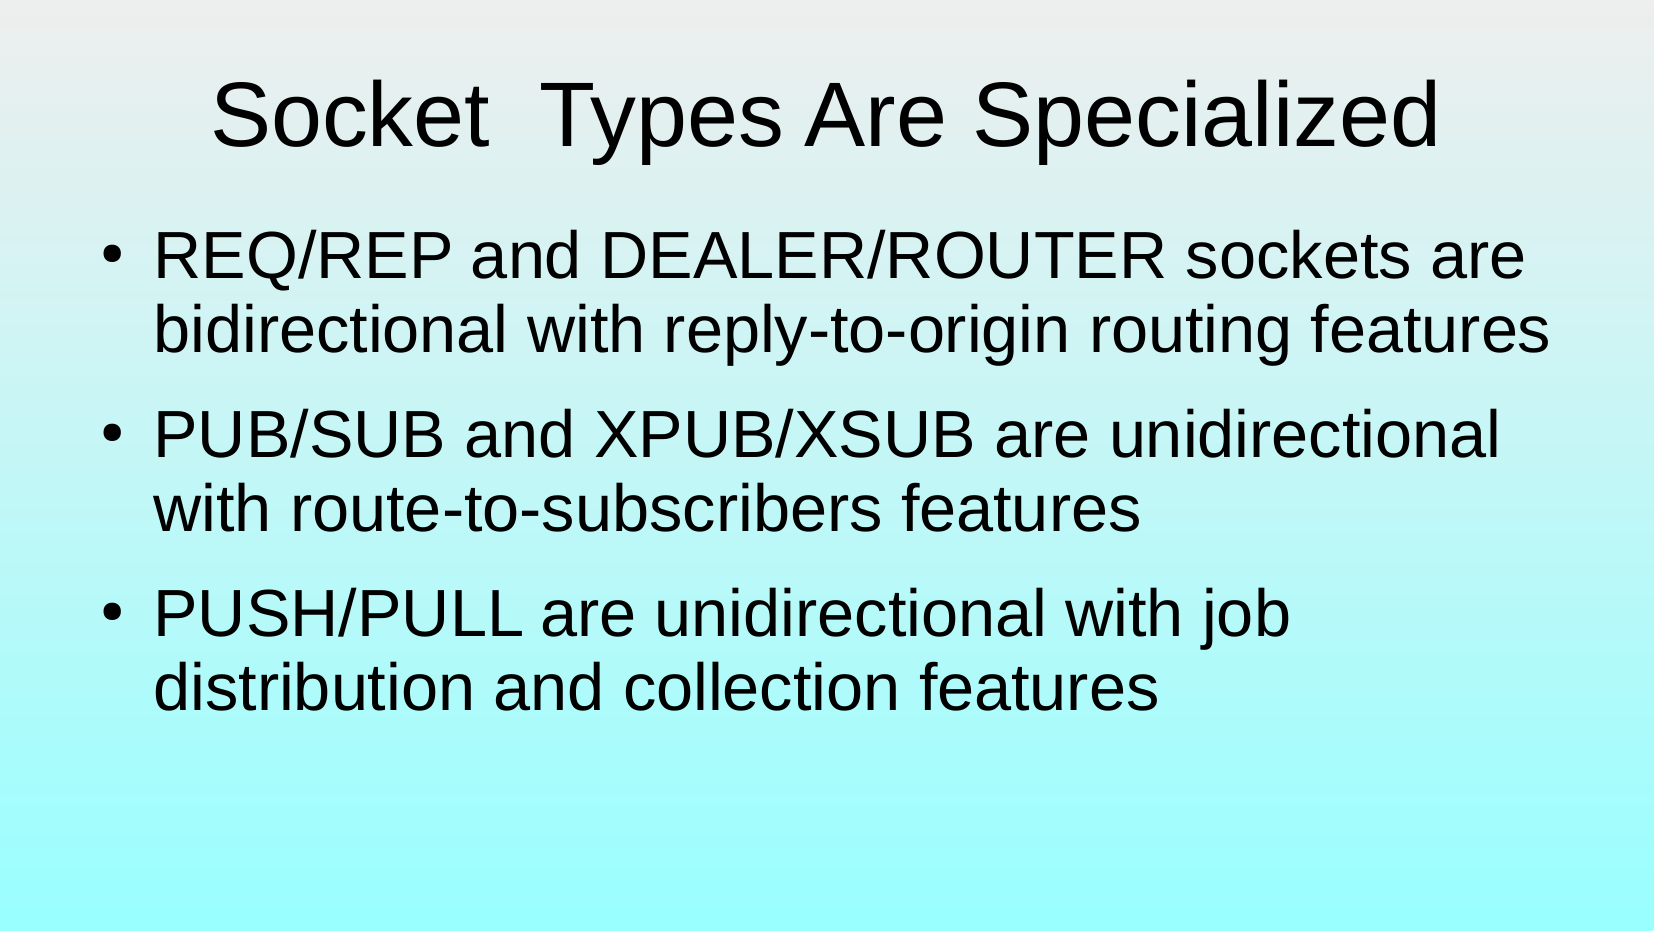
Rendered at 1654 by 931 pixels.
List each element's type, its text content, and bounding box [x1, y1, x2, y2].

title Socket Types Are Specialized [82, 37, 1571, 193]
list REQ/REP and DEALER/ROUTER sockets are bidirectional with reply-to-origin routing features PUB/SUB and XPUB/XSUB are unidirectional with route-to-subscribers features PUSH/PULL are unidirectional with job distribution and collection features [82, 217, 1571, 758]
